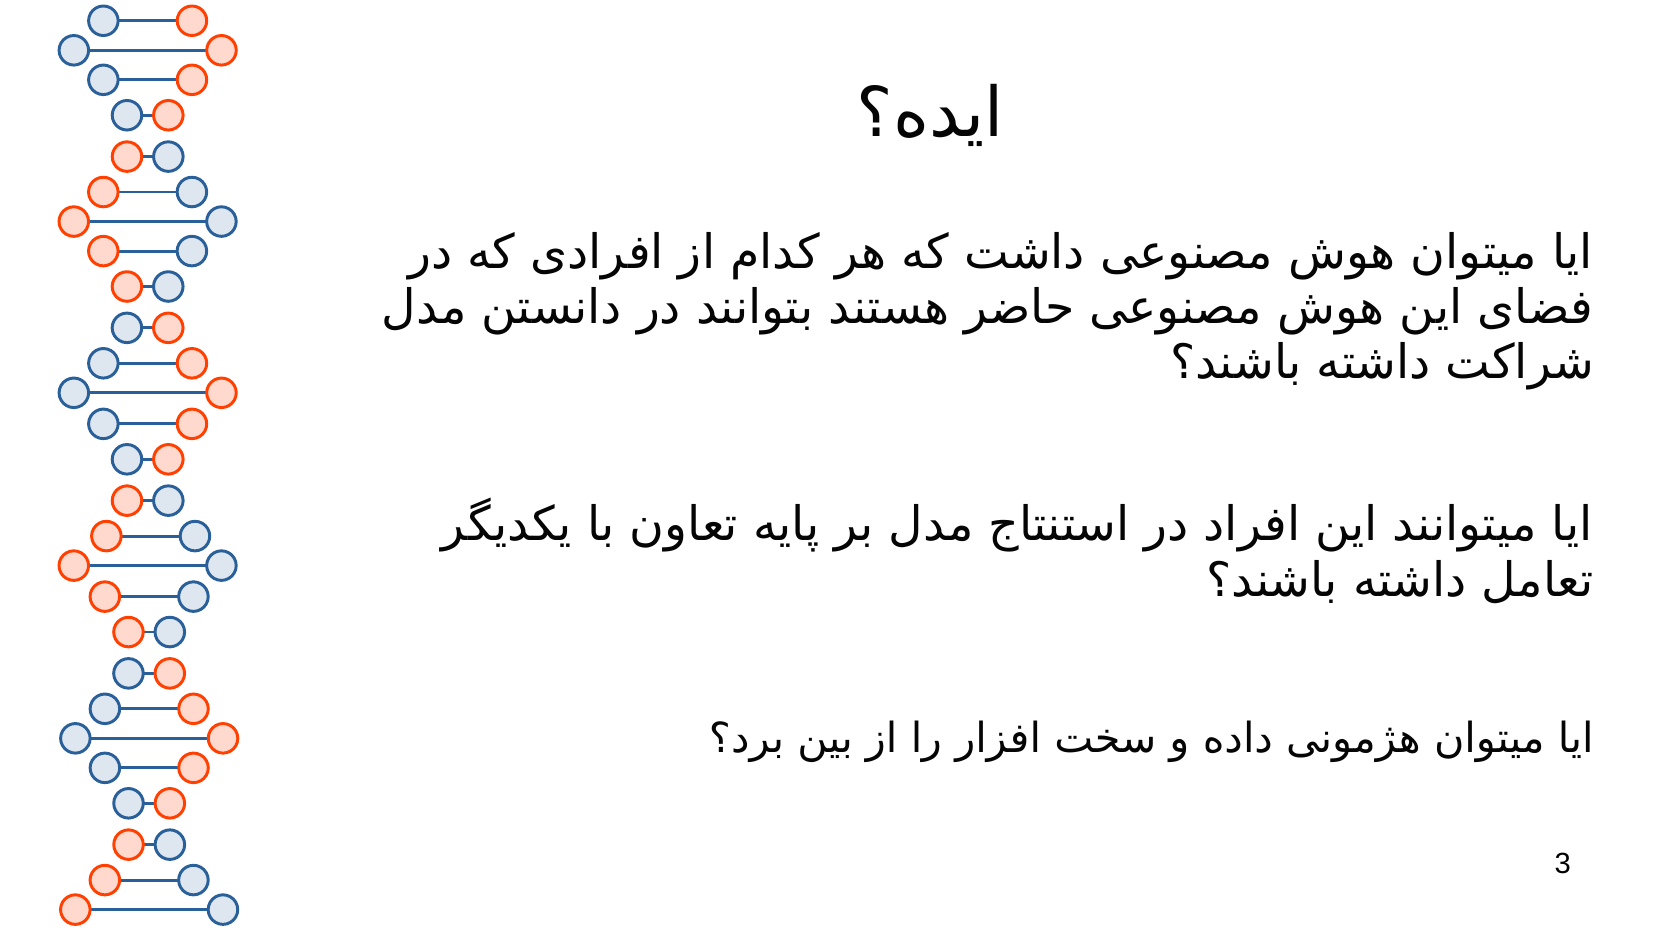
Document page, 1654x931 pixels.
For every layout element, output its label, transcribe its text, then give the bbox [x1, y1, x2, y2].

title ایده؟ [265, 35, 1595, 189]
list ایا میتوان هوش مصنوعی داشت که هر کدام از افرادی که در فضای این هوش مصنوعی حاضر هستند بتوانند در دانستن مدل شراکت داشته باشند؟ ایا میتوانند این افراد در استنتاج مدل بر پایه تعاون با یکدیگر تعامل داشته باشند؟ ایا میتوان هژمونی داده و سخت افزار را از بین برد؟ [265, 224, 1595, 764]
